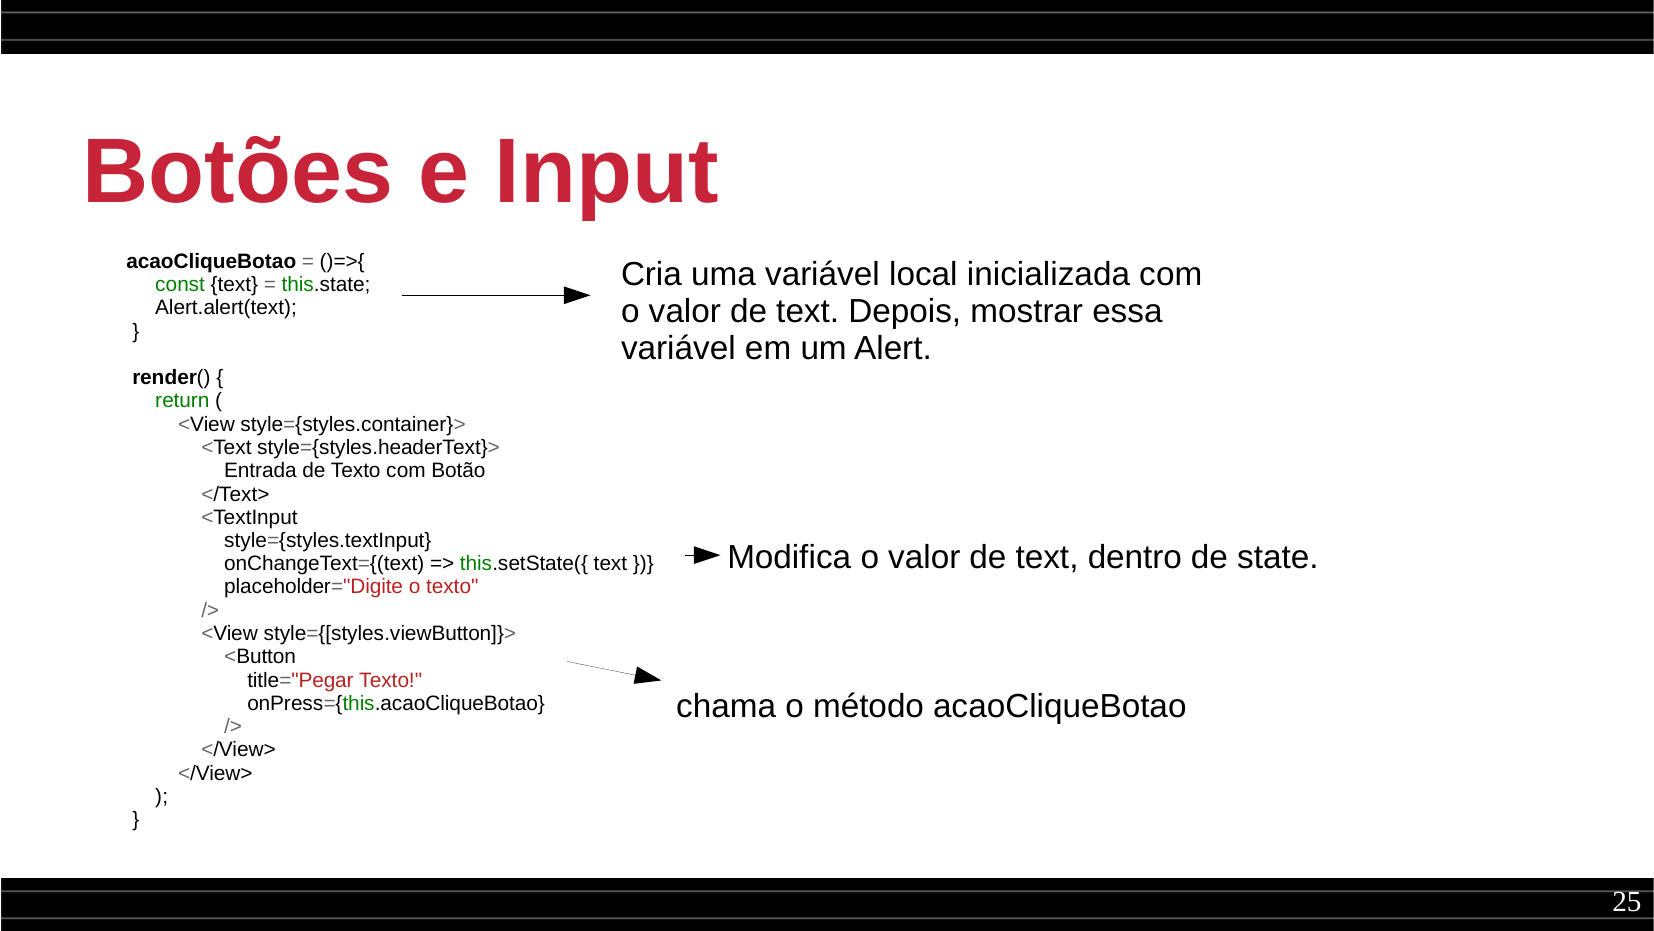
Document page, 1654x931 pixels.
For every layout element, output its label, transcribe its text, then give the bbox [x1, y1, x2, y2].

title Botões e Input [82, 92, 1571, 249]
picture [1, 878, 1654, 931]
text_box chama o método acaoCliqueBotao [661, 680, 1203, 733]
picture [1, 0, 1654, 54]
text_box Modifica o valor de text, dentro de state. [712, 531, 1335, 584]
text_box Cria uma variável local inicializada com o valor de text. Depois, mostrar essa variável em um Alert. [606, 248, 1229, 374]
text_box acaoCliqueBotao = ()=>{ const {text} = this.state; Alert.alert(text); } render() { return ( <View style={styles.container}> <Text style={styles.headerText}> Entrada de Texto com Botão </Text> <TextInput style={styles.textInput} onChangeText={(text) => this.setState({ text })} placeholder="Digite o texto" /> <View style={[styles.viewButton]}> <Button title="Pegar Texto!" onPress={this.acaoCliqueBotao} /> </View> </View> ); } [94, 242, 745, 839]
